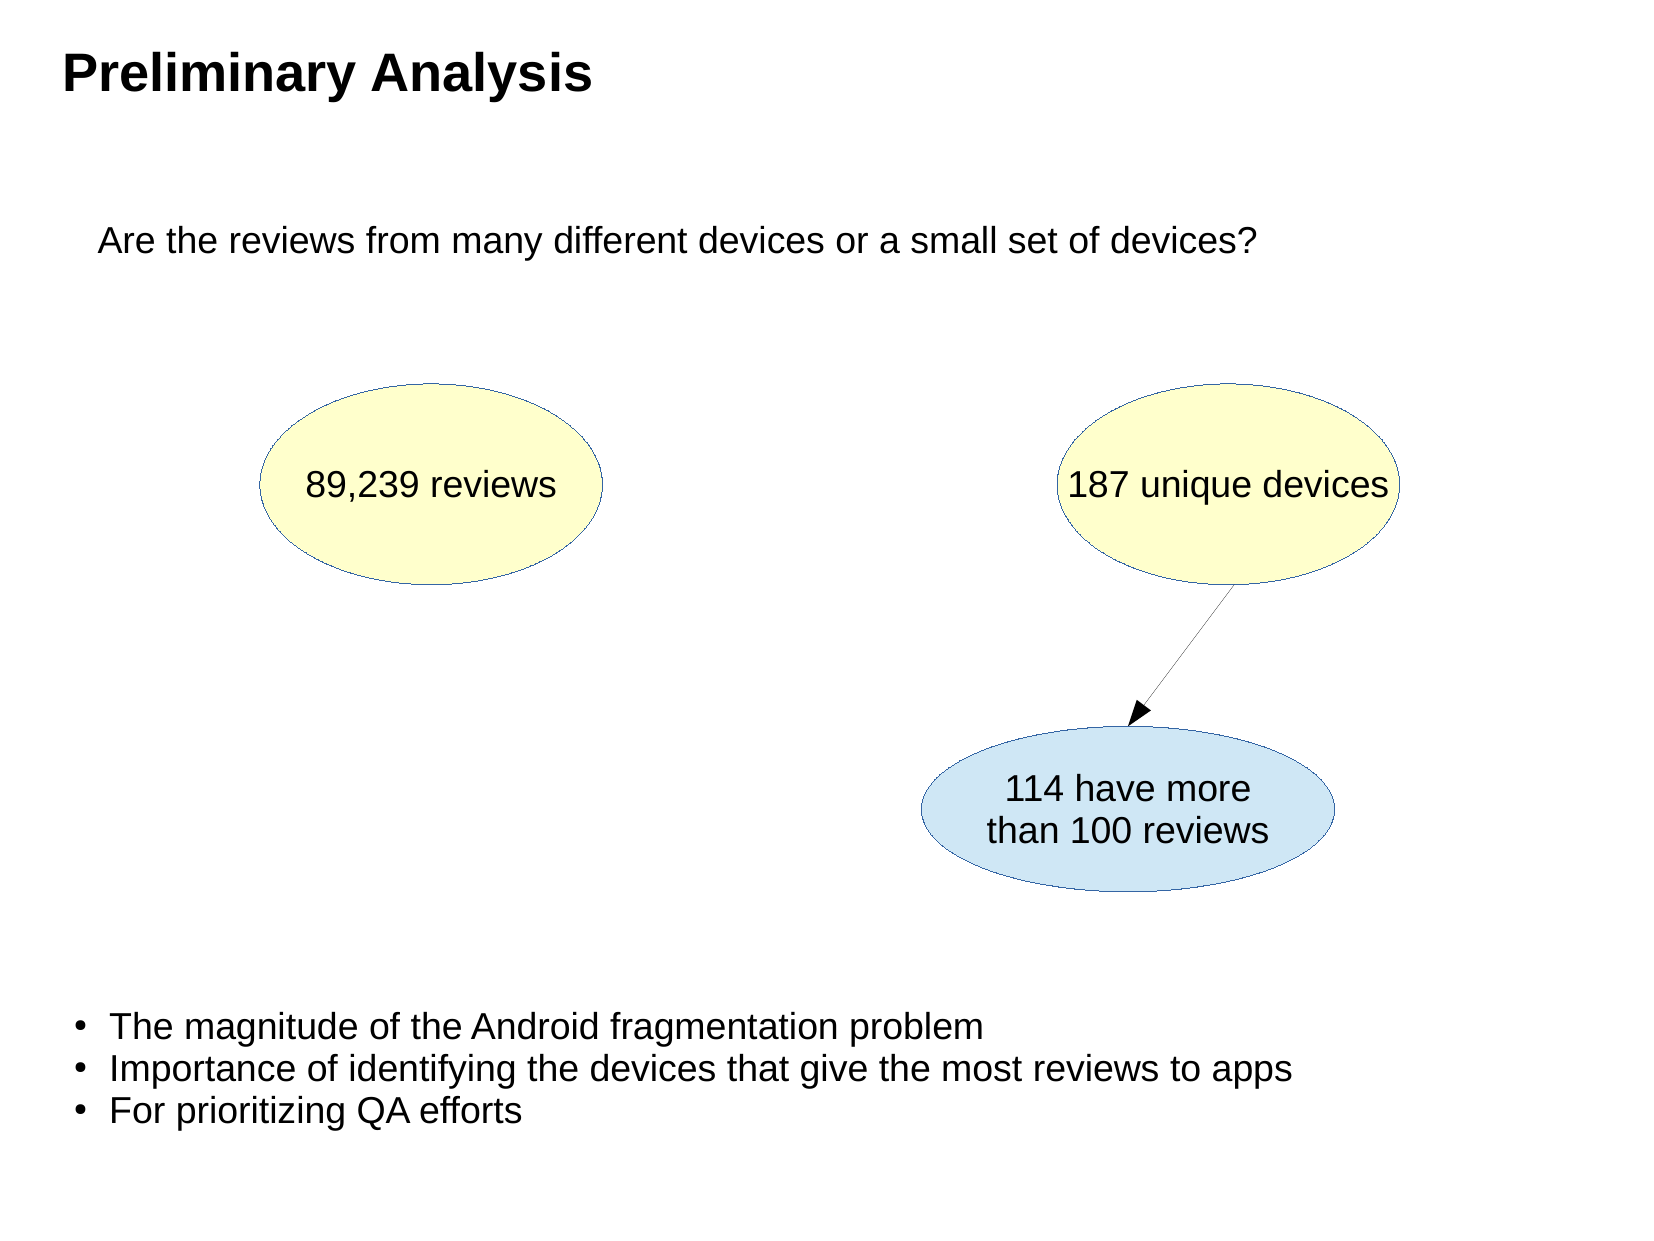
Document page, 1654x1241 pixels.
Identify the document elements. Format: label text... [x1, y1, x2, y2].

text_box Preliminary Analysis [47, 35, 615, 112]
text_box Are the reviews from many different devices or a small set of devices? [82, 212, 1595, 312]
text_box 114 have more than 100 reviews [921, 726, 1335, 892]
text_box 187 unique devices [1057, 383, 1400, 585]
text_box The magnitude of the Android fragmentation problem Importance of identifying the devices that give the most reviews to apps For prioritizing QA efforts [59, 998, 1619, 1139]
text_box 89,239 reviews [259, 383, 603, 585]
